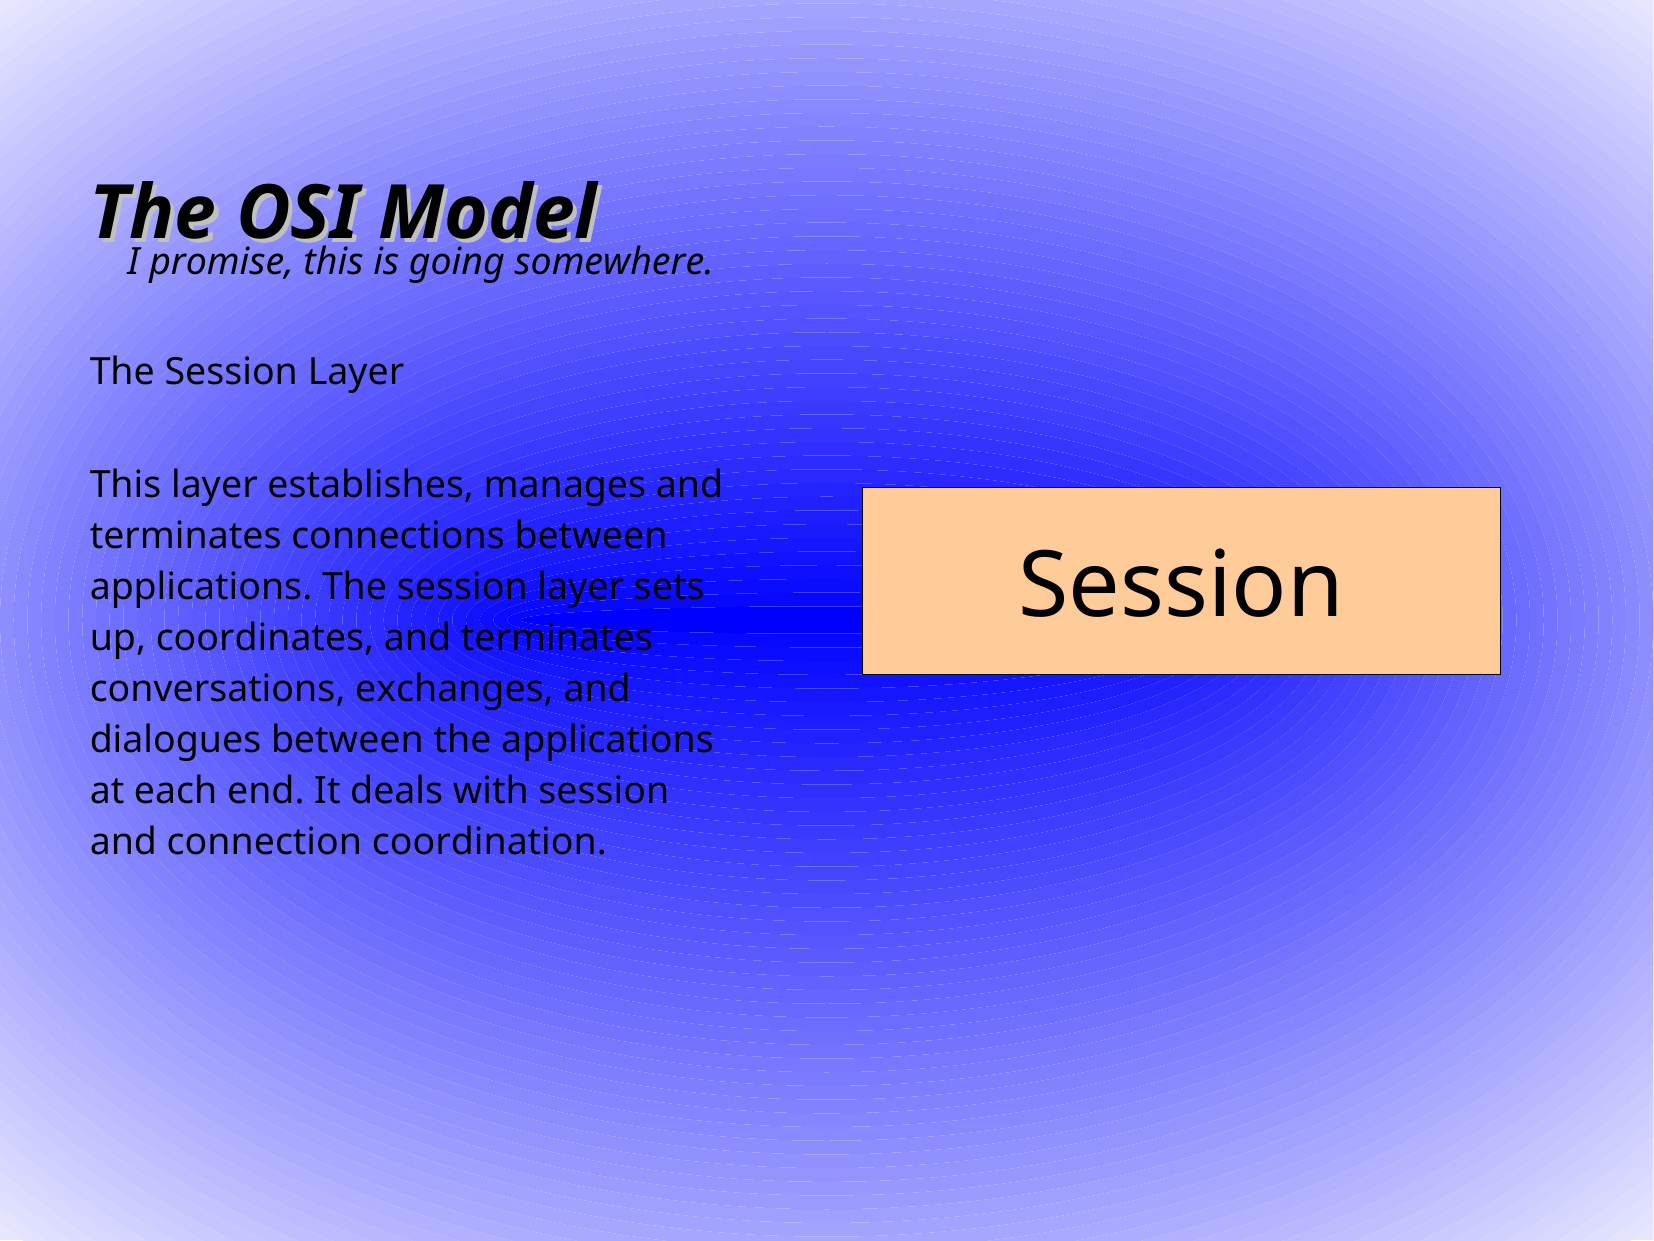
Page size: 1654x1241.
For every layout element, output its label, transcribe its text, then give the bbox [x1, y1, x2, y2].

text_box This layer establishes, manages and terminates connections between applications. The session layer sets up, coordinates, and terminates conversations, exchanges, and dialogues between the applications at each end. It deals with session and connection coordination. [75, 450, 751, 1051]
text_box Session [862, 487, 1501, 675]
text_box I promise, this is going somewhere. [112, 226, 788, 301]
text_box The Session Layer [75, 337, 638, 413]
text_box The OSI Model [75, 150, 676, 263]
